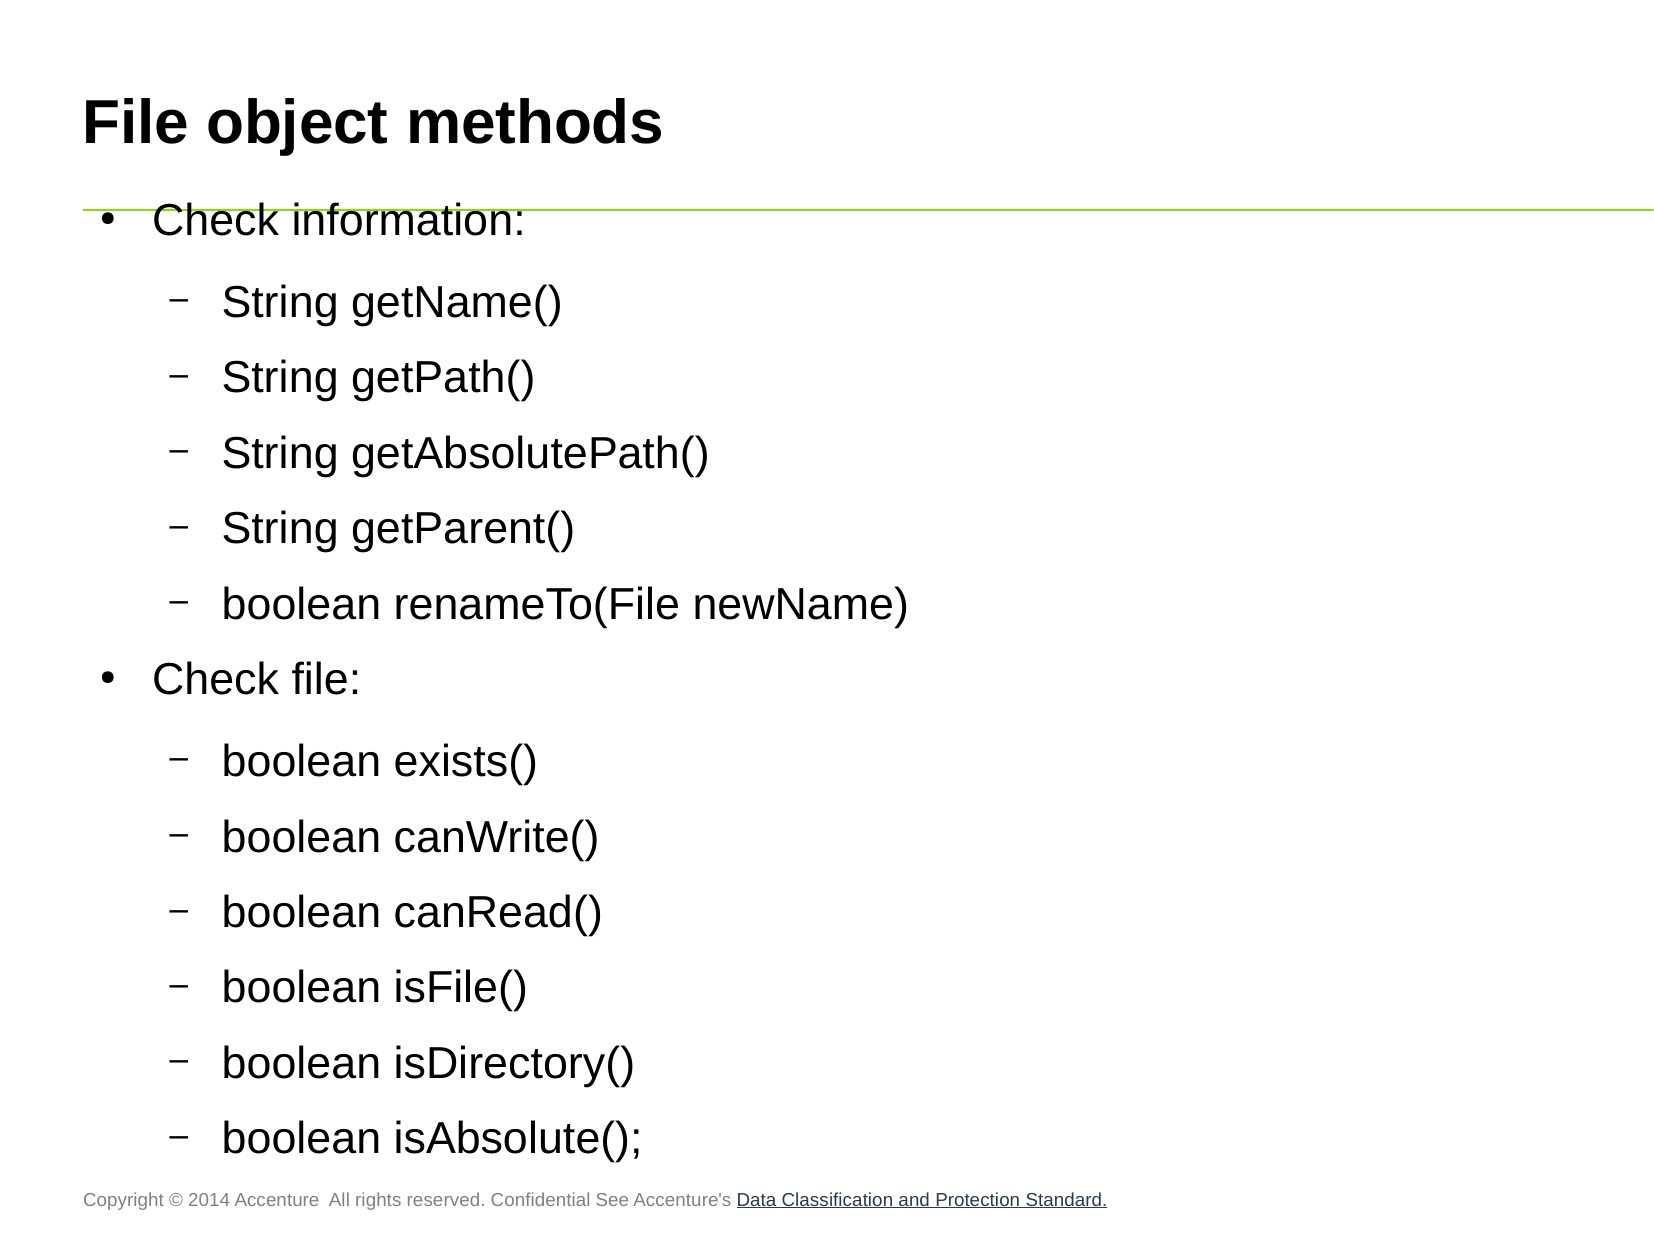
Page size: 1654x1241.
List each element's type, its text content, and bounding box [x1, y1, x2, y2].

title File object methods [82, 49, 1571, 196]
list Check information: String getName() String getPath() String getAbsolutePath() String getParent() boolean renameTo(File newName) Check file: boolean exists() boolean canWrite() boolean canRead() boolean isFile() boolean isDirectory() boolean isAbsolute(); [82, 195, 1548, 1170]
